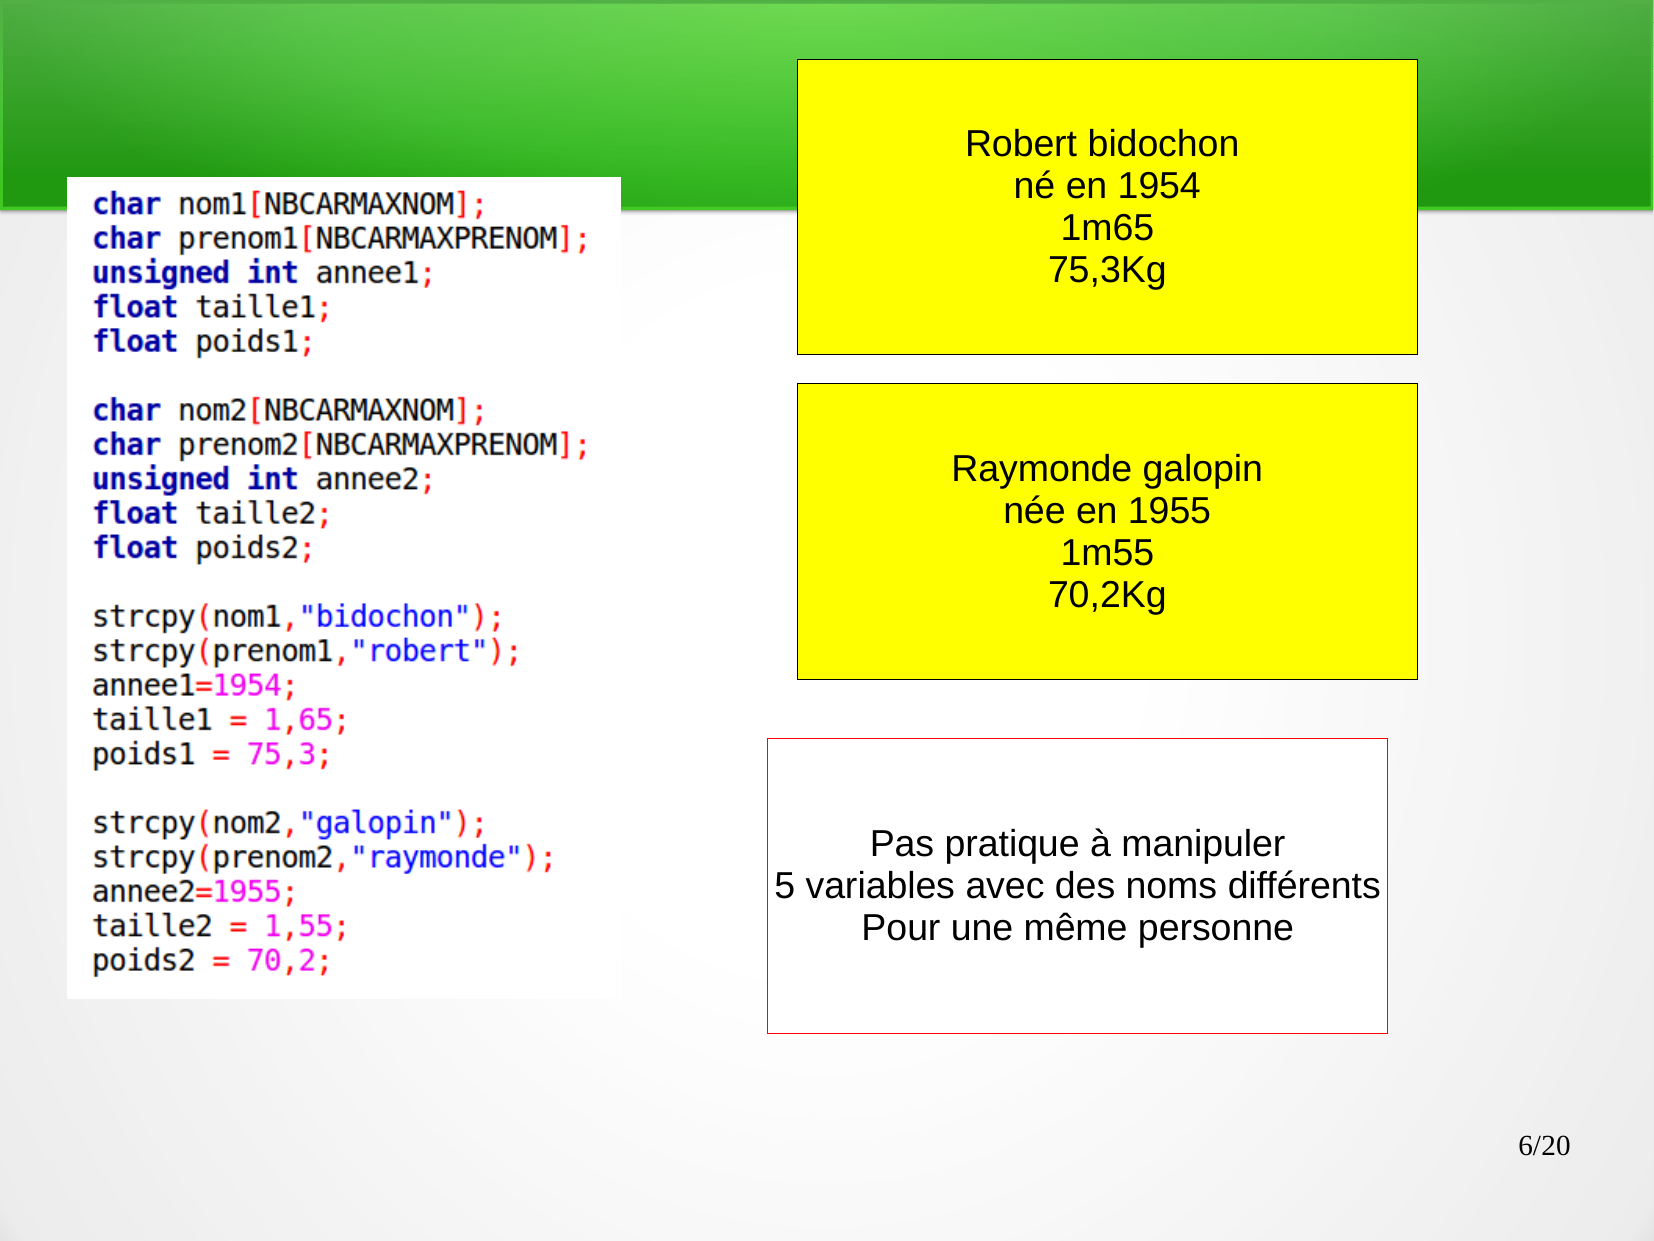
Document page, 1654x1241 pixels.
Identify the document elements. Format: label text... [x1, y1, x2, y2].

text_box Raymonde galopin née en 1955 1m55 70,2Kg [797, 383, 1418, 680]
picture [67, 177, 621, 999]
text_box Robert bidochon né en 1954 1m65 75,3Kg [797, 59, 1418, 355]
text_box Pas pratique à manipuler 5 variables avec des noms différents Pour une même personne [767, 738, 1388, 1034]
